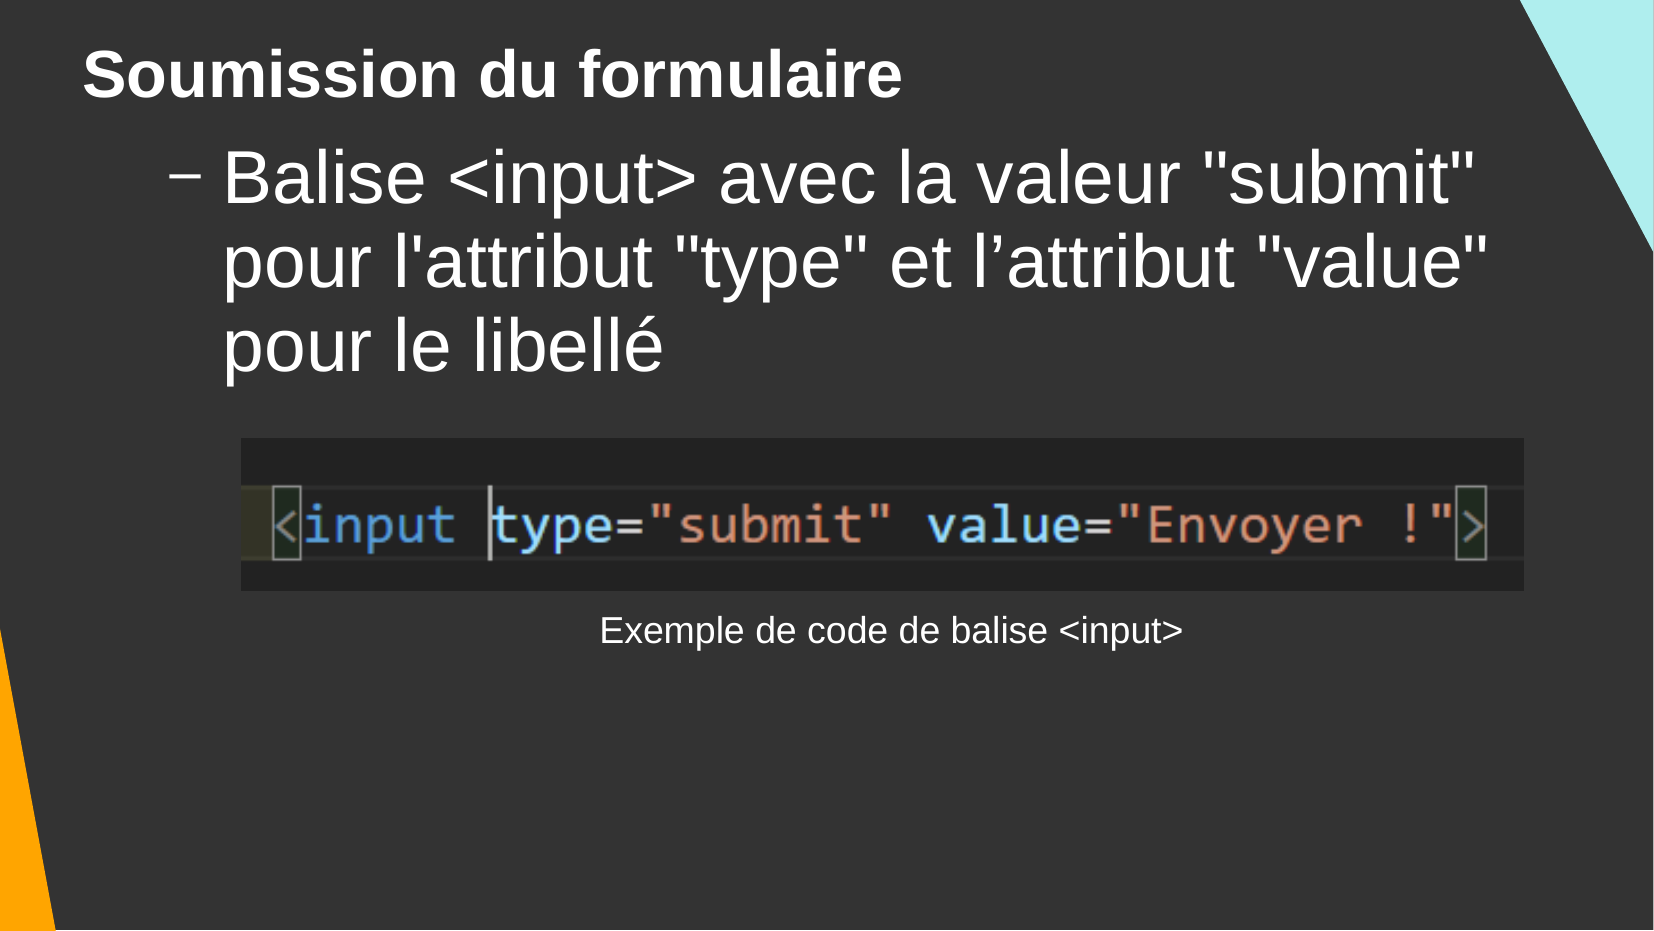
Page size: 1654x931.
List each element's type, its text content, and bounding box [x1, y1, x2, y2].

picture [241, 438, 1524, 591]
text_box Exemple de code de balise <input> [307, 602, 1477, 662]
text_box [1519, 0, 1654, 254]
title Soumission du formulaire [82, 37, 1571, 114]
text_box [0, 628, 56, 931]
list Balise <input> avec la valeur "submit" pour l'attribut "type" et l’attribut "value" pour le libellé [80, 135, 1605, 414]
